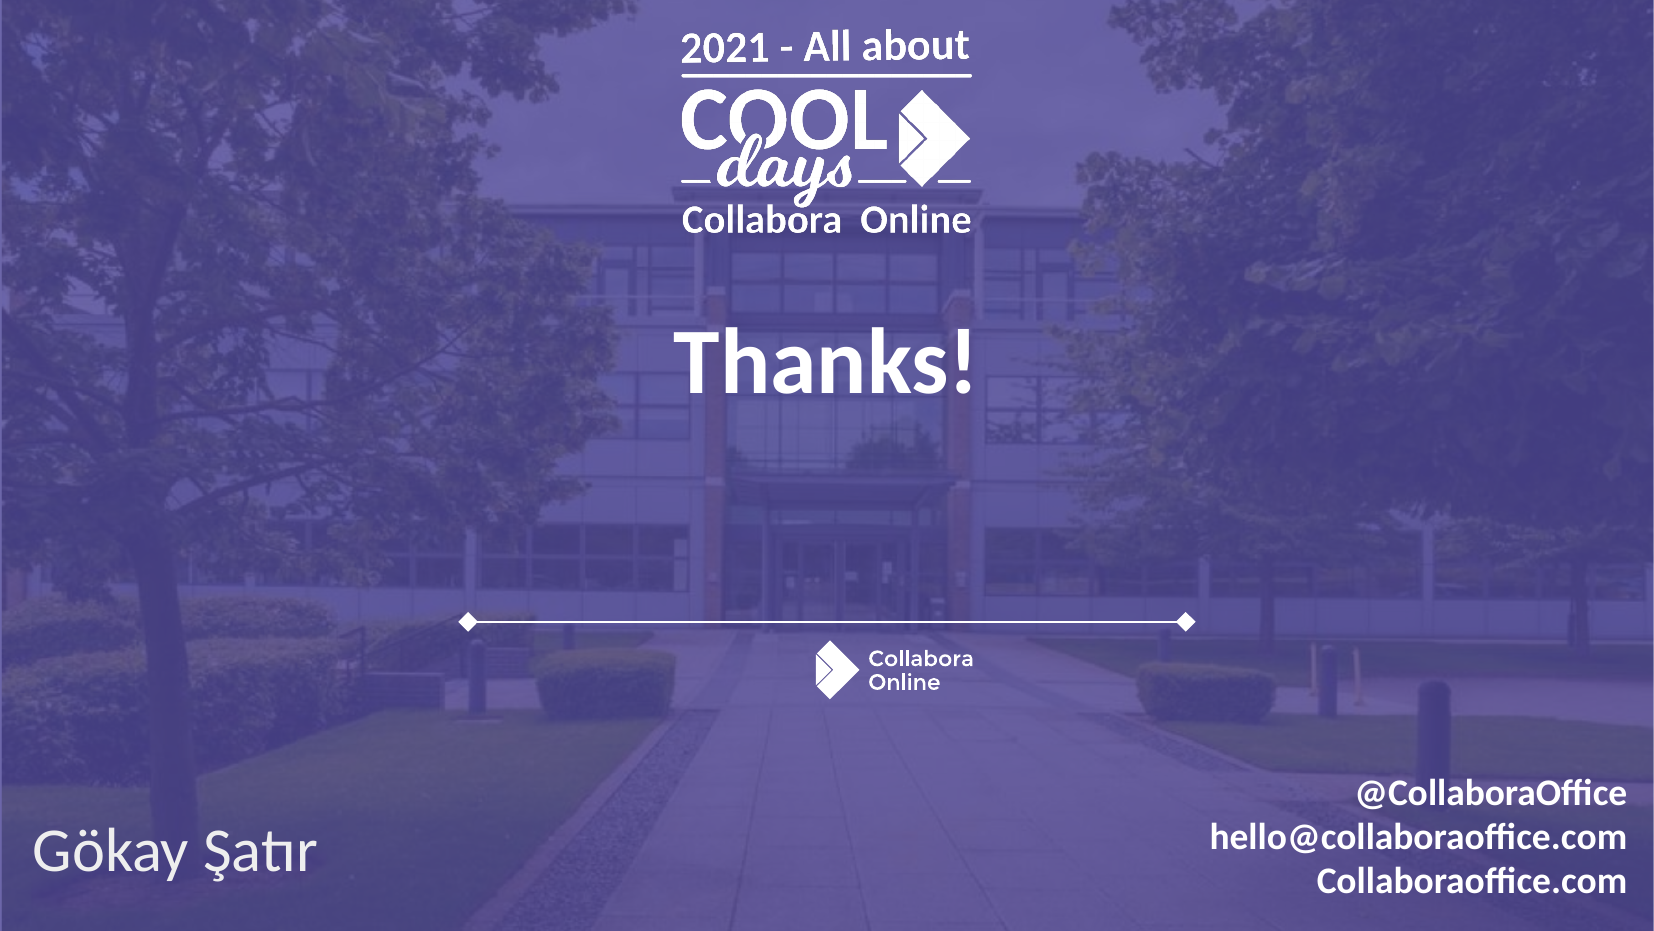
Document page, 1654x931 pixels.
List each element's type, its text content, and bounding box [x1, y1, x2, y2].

picture [0, 0, 1654, 931]
text_box Gökay Şatır [18, 817, 706, 916]
title Thanks! [141, 280, 1512, 437]
text_box @CollaboraOffice hello@collaboraoffice.com Collaboraoffice.com [928, 770, 1643, 911]
